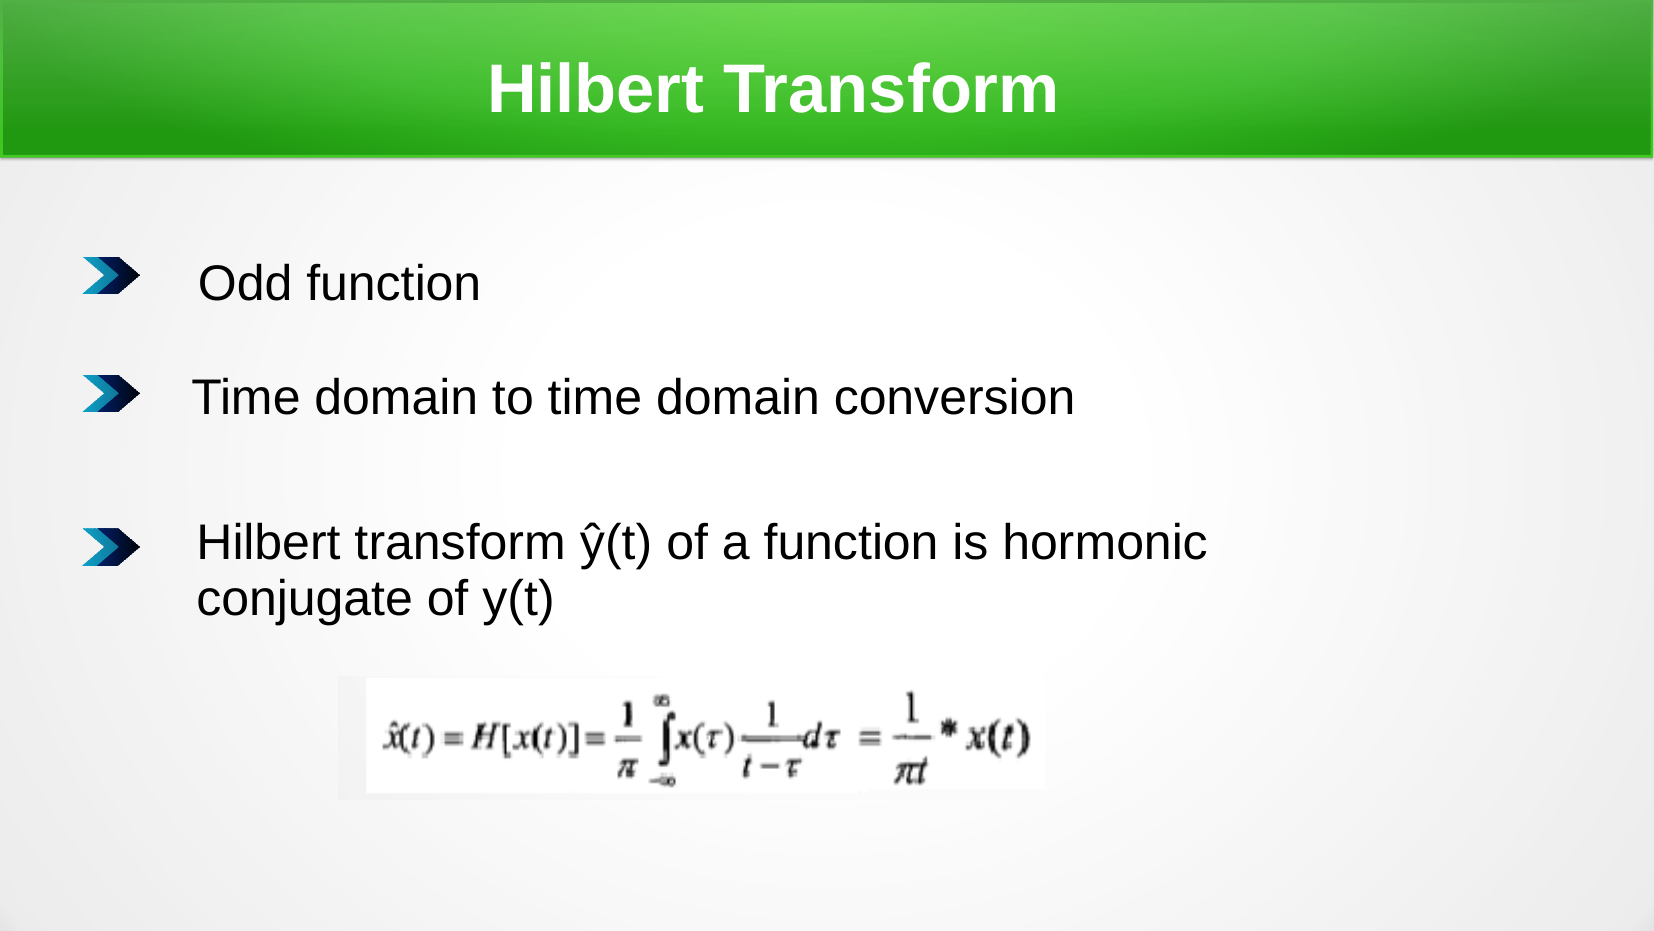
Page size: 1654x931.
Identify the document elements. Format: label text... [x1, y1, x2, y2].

text_box Time domain to time domain conversion [176, 362, 1196, 451]
text_box Odd function [183, 248, 550, 319]
picture [338, 676, 1045, 800]
picture [80, 526, 142, 568]
picture [80, 254, 142, 296]
picture [80, 373, 142, 415]
title Hilbert Transform [419, 35, 1128, 142]
text_box Hilbert transform ŷ(t) of a function is hormonic conjugate of y(t) [181, 507, 1428, 634]
